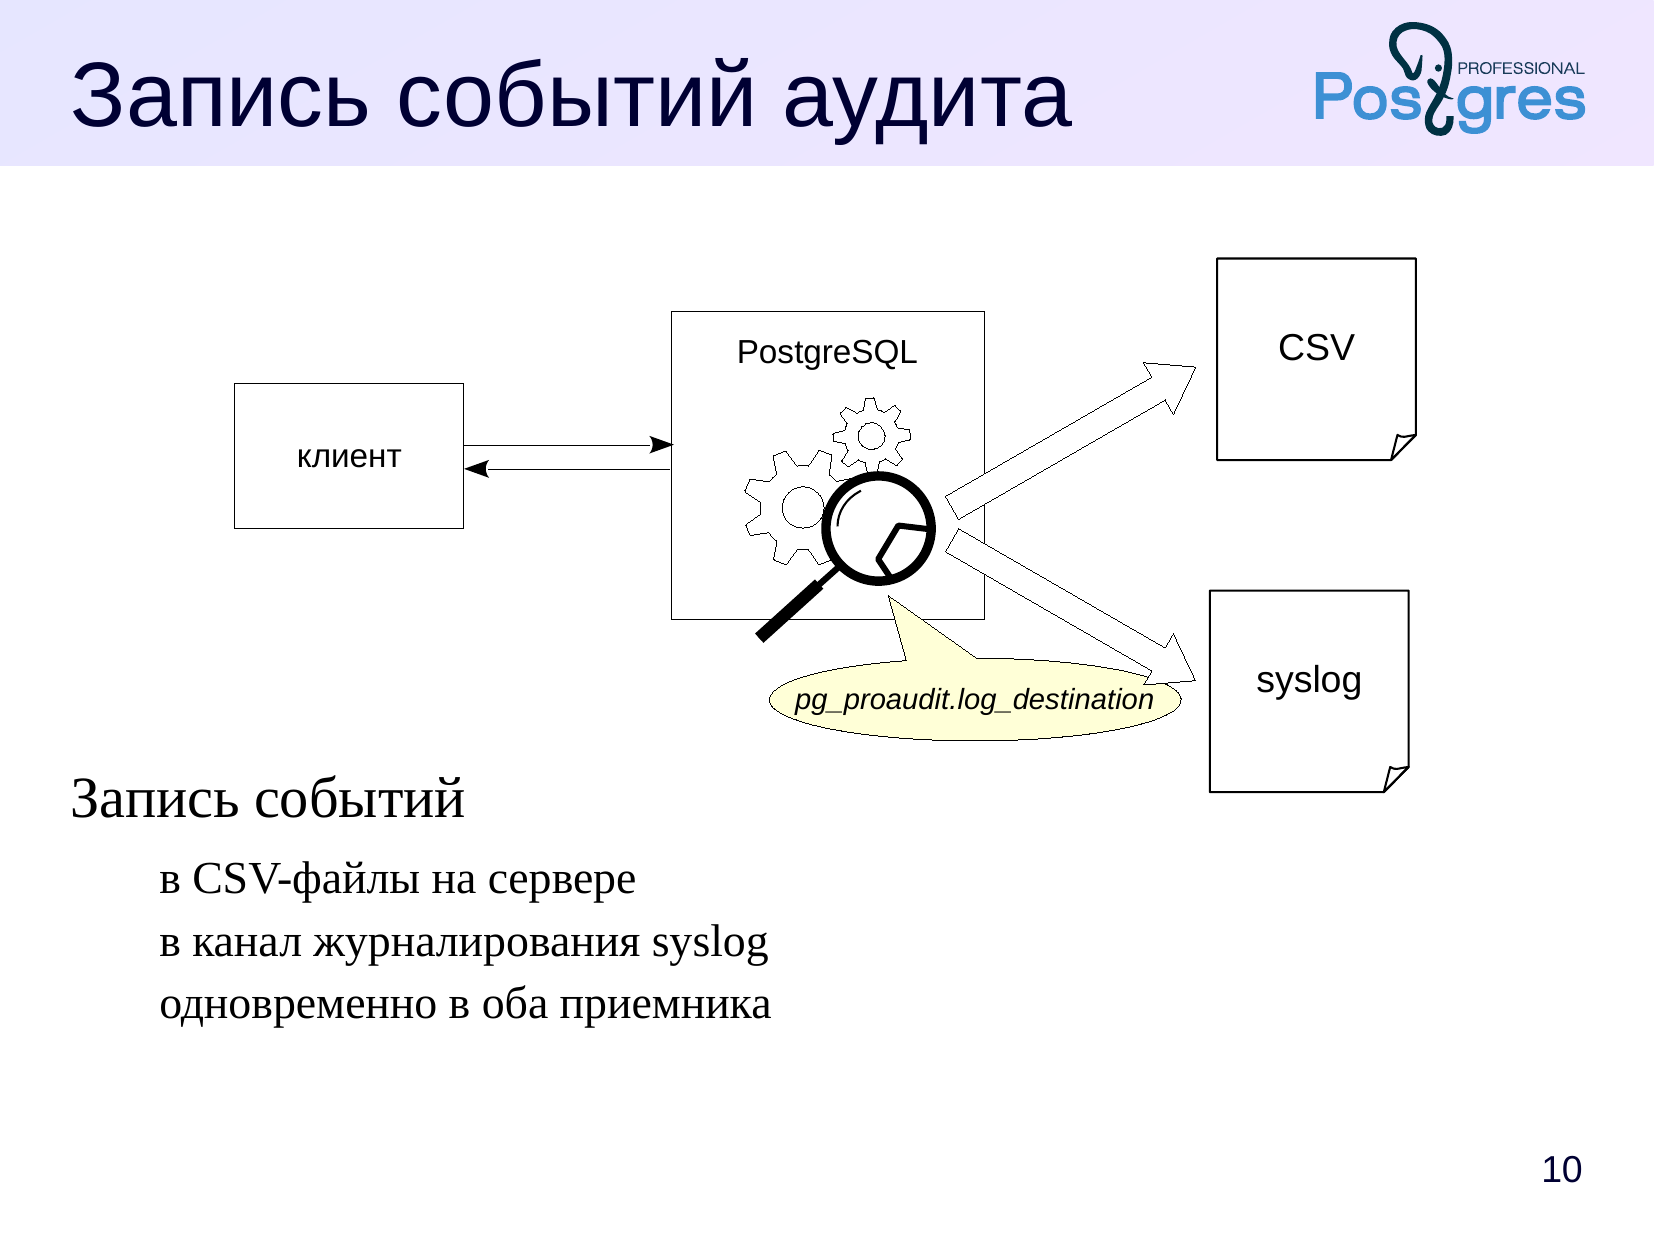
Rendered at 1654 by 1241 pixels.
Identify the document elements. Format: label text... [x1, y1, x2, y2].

text_box PostgreSQL [671, 311, 985, 620]
text_box [744, 397, 932, 582]
text_box pg_proaudit.log_destination [769, 595, 1182, 741]
text_box CSV [1217, 258, 1416, 461]
title Запись событий аудита [70, 43, 1241, 147]
text_box [945, 528, 1196, 685]
text_box клиент [234, 383, 464, 529]
list Запись событий в CSV-файлы на сервере в канал журналирования syslog одновременно в оба приемника [70, 765, 1583, 1141]
text_box [945, 362, 1196, 520]
text_box PostgreSQL [783, 487, 824, 527]
text_box syslog [1209, 590, 1409, 793]
